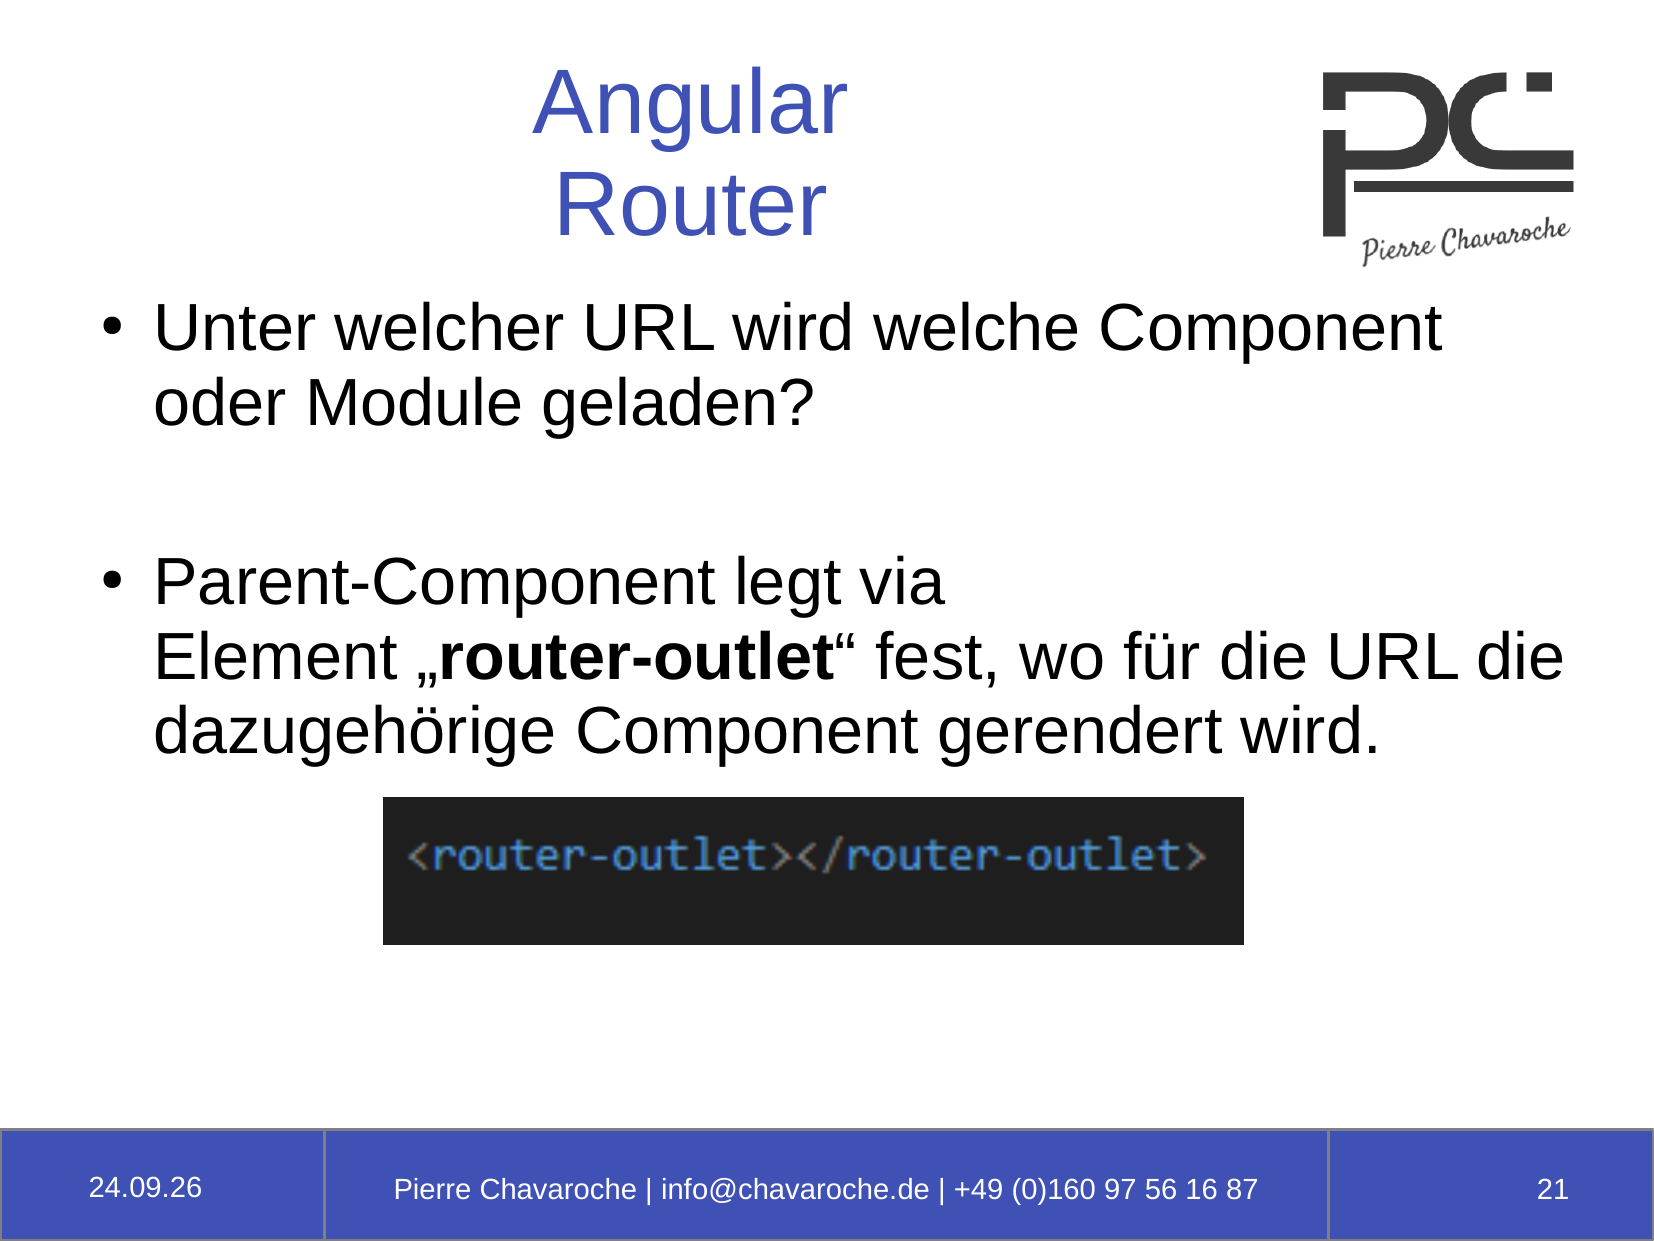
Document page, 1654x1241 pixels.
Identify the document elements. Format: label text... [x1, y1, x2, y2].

list Unter welcher URL wird welche Component oder Module geladen? Parent-Component legt via Element „router-outlet“ fest, wo für die URL die dazugehörige Component gerendert wird. [82, 290, 1571, 1109]
title Angular Router [82, 49, 1300, 257]
picture [1307, 29, 1589, 311]
picture [383, 797, 1244, 945]
